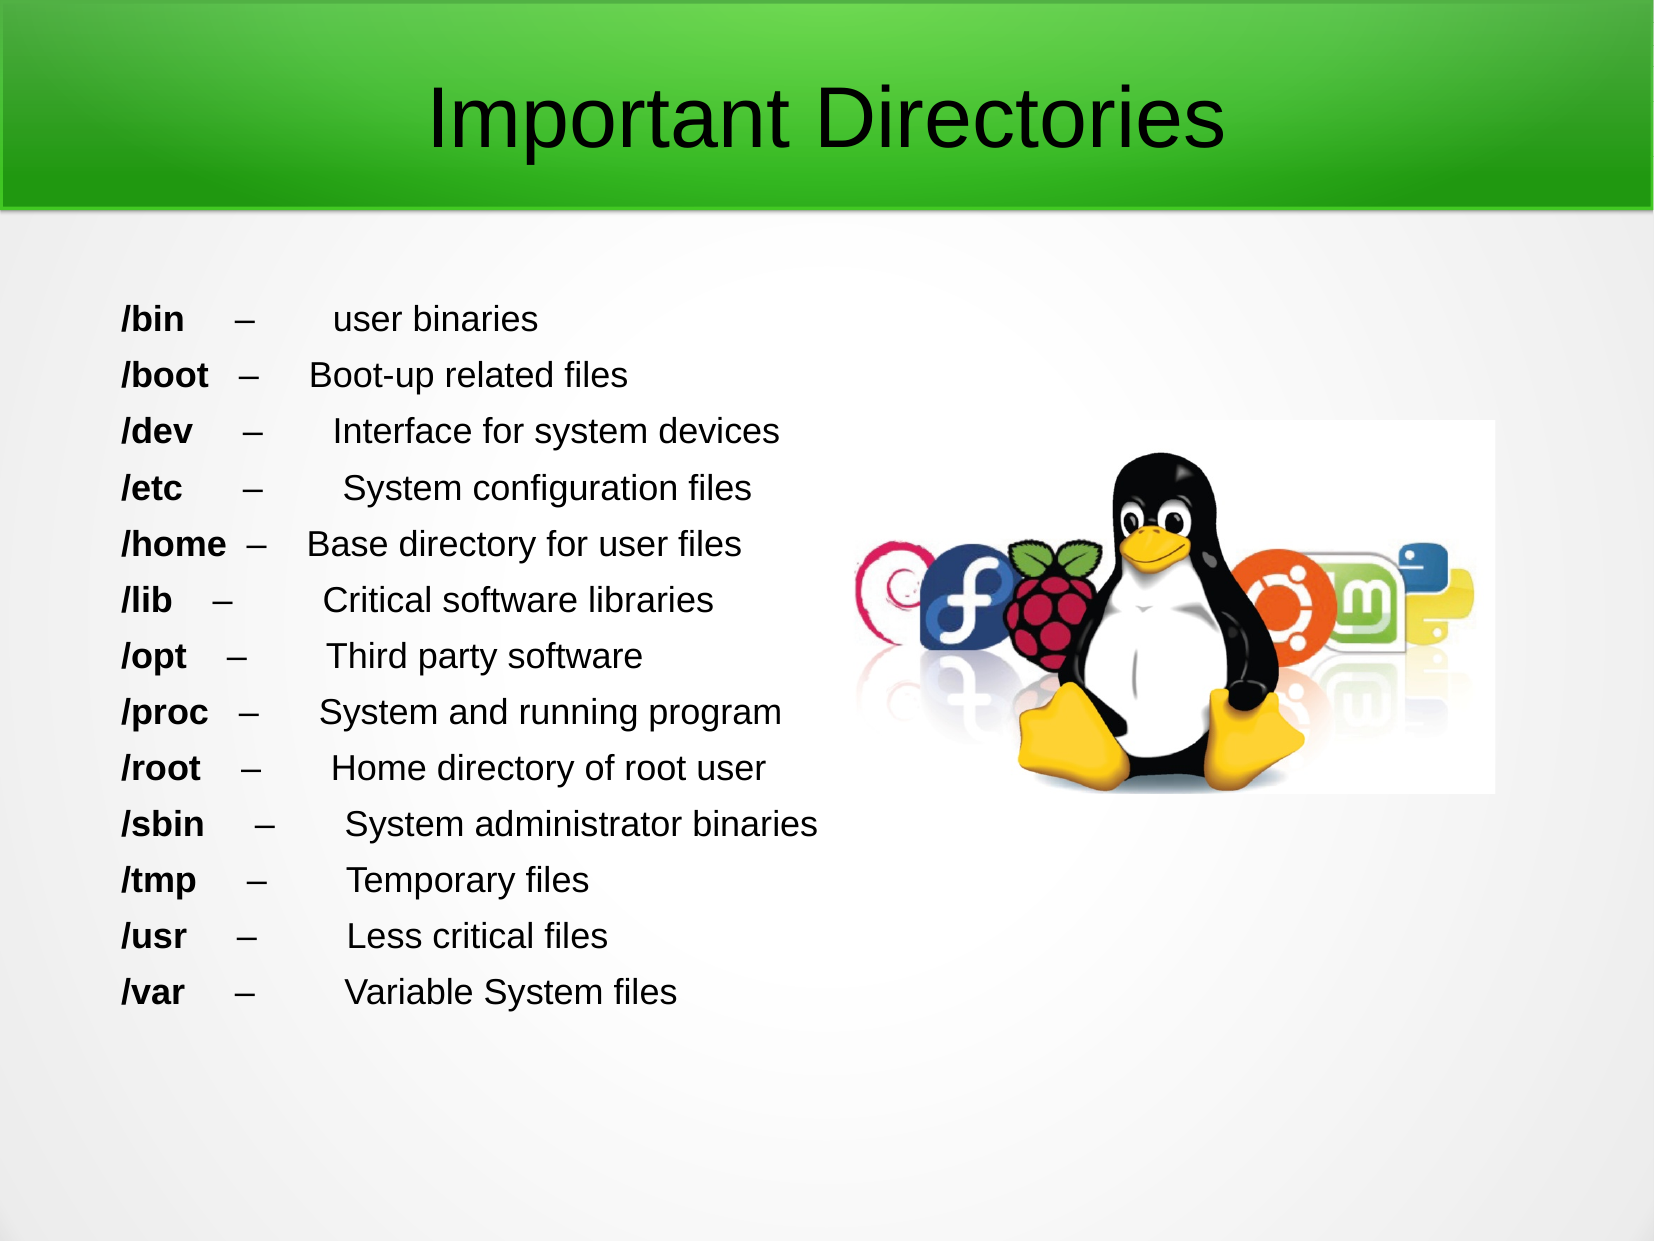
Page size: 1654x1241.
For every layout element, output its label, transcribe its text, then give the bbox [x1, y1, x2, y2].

picture [779, 420, 1496, 794]
title Important Directories [82, 47, 1571, 189]
list /bin – user binaries /boot – Boot-up related files /dev – Interface for system devices /etc – System configuration files /home – Base directory for user files /lib – Critical software libraries /opt – Third party software /proc – System and running programs /root – Home directory of root user /sbin – System administrator binaries /tmp – Temporary files /usr – Less critical files /var – Variable System files [82, 299, 1571, 1019]
